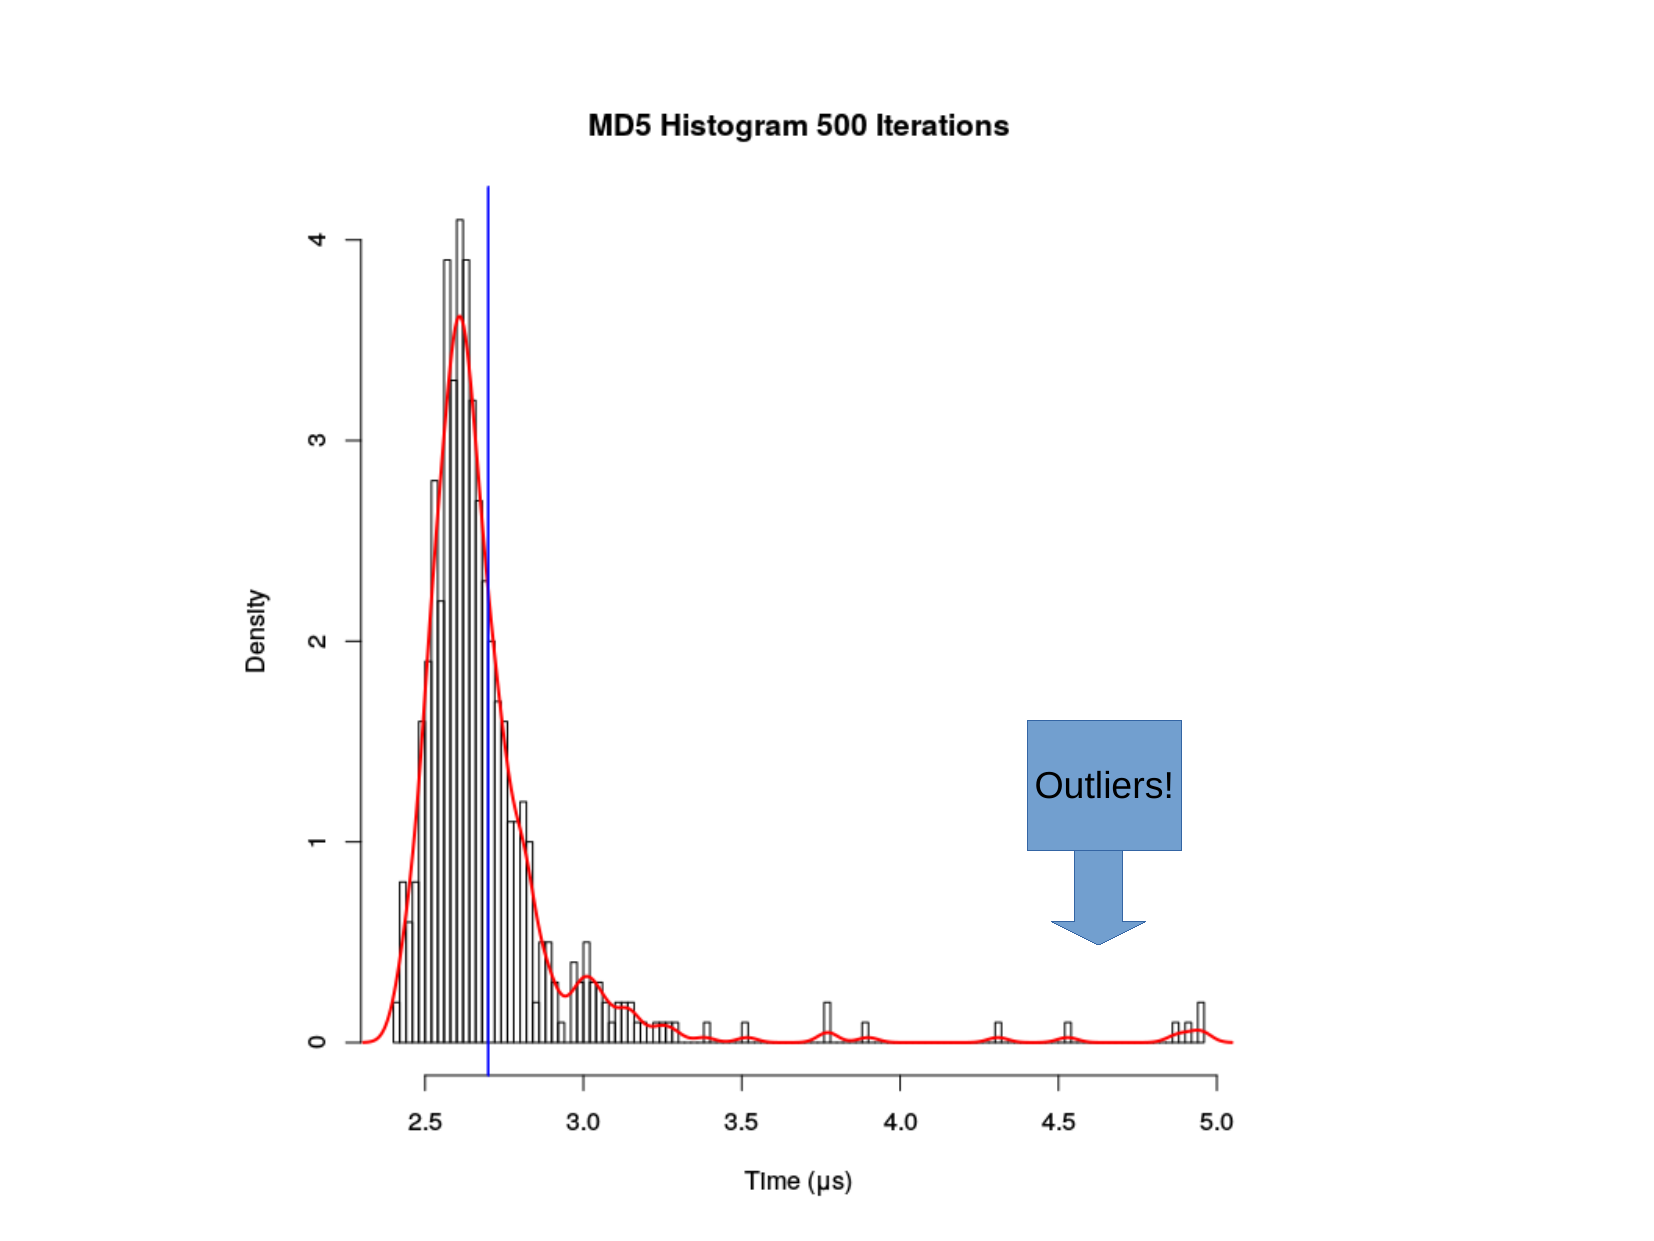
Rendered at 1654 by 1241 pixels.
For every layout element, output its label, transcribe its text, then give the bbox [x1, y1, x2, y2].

picture [238, 64, 1300, 1229]
text_box [1051, 851, 1146, 945]
text_box Outliers! [1027, 720, 1182, 851]
